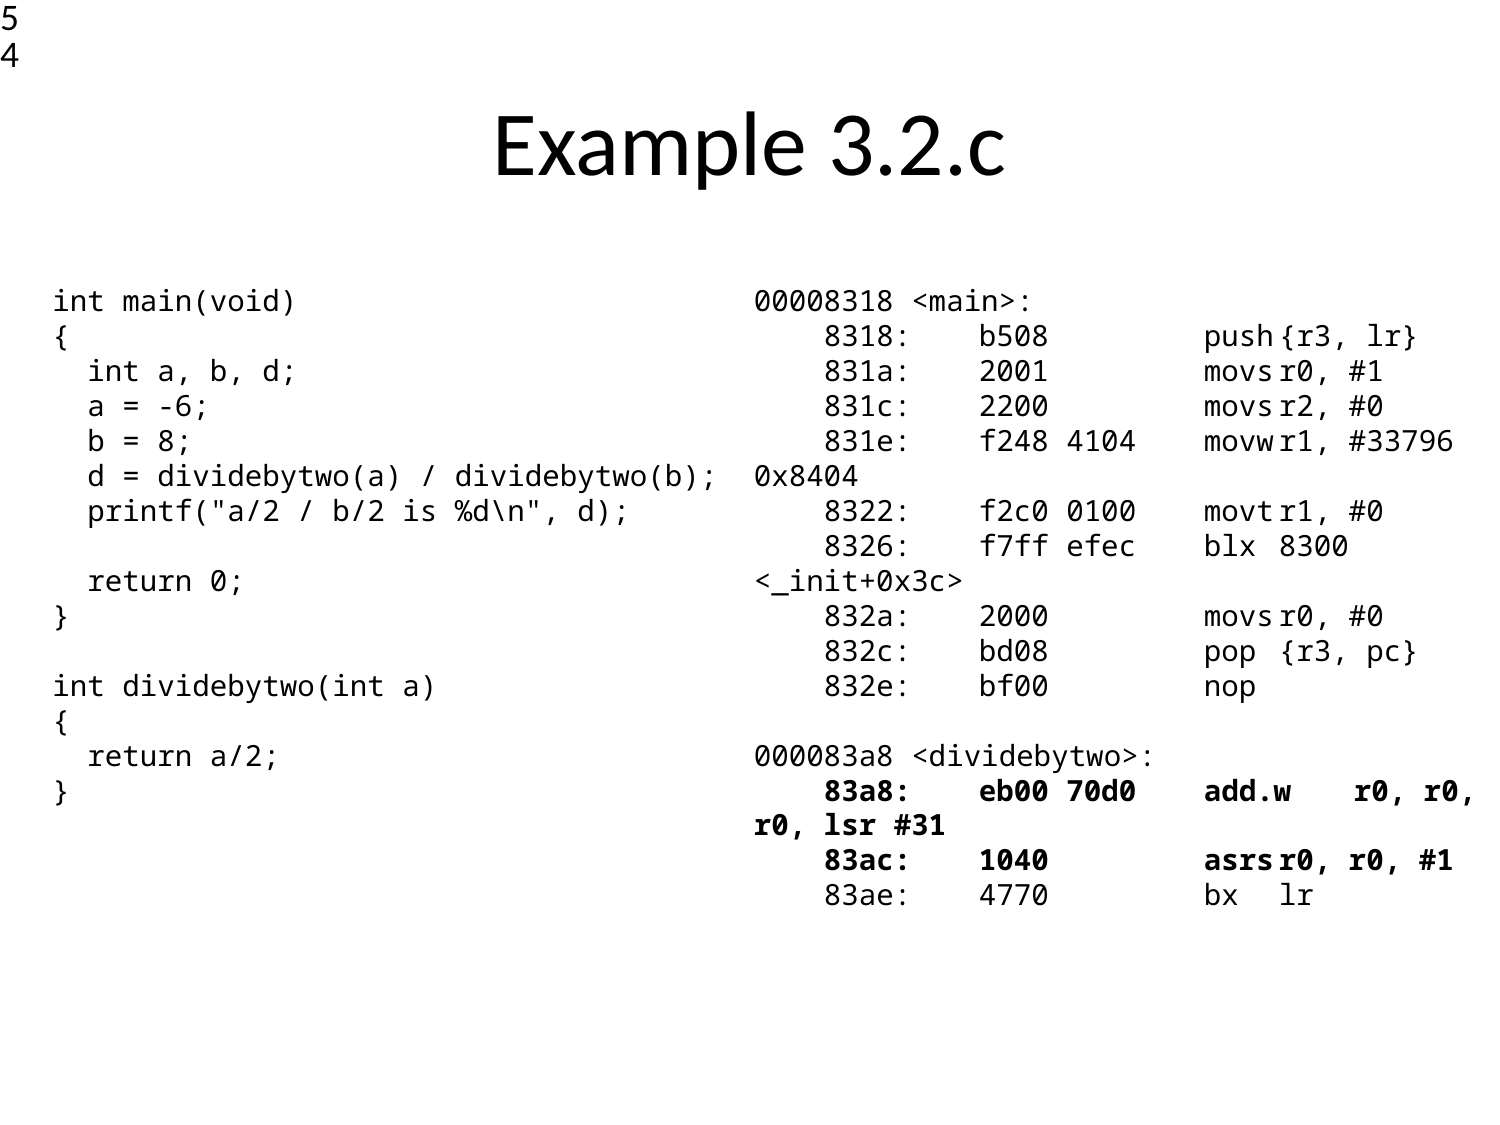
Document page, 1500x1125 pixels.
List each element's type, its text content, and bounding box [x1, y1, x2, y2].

text_box int main(void) { int a, b, d; a = -6; b = 8; d = dividebytwo(a) / dividebytwo(b); printf("a/2 / b/2 is %d\n", d); return 0; } int dividebytwo(int a) { return a/2; } [37, 274, 738, 815]
text_box 00008318 <main>: 8318: b508 push {r3, lr} 831a: 2001 movs r0, #1 831c: 2200 movs r2, #0 831e: f248 4104 movw r1, #33796 0x8404 8322: f2c0 0100 movt r1, #0 8326: f7ff efec blx 8300 <_init+0x3c> 832a: 2000 movs r0, #0 832c: bd08 pop {r3, pc} 832e: bf00 nop 000083a8 <dividebytwo>: 83a8: eb00 70d0 add.w r0, r0, r0, lsr #31 83ac: 1040 asrs r0, r0, #1 83ae: 4770 bx lr [739, 274, 1500, 920]
title Example 3.2.c [75, 45, 1425, 233]
